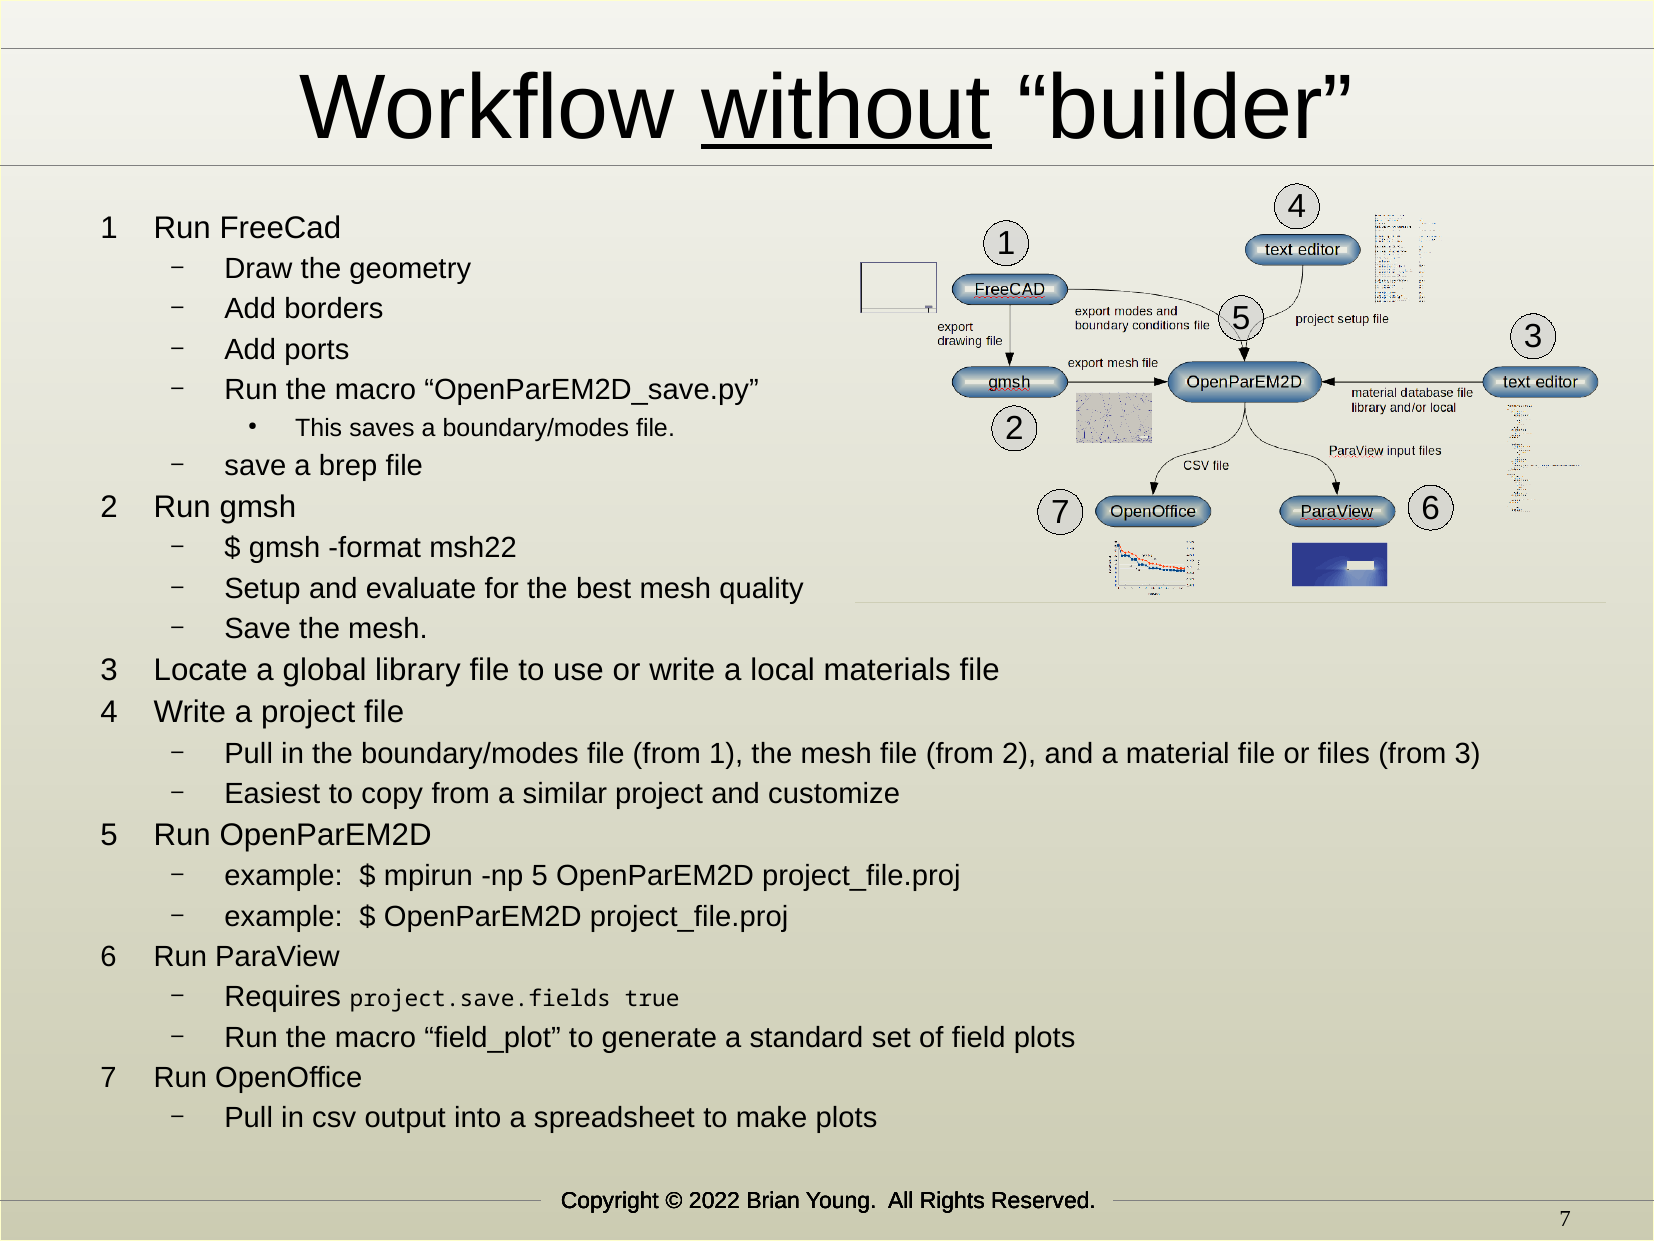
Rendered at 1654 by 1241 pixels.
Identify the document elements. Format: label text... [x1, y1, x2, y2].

text_box 4 [1274, 183, 1320, 229]
title Workflow without “builder” [82, 49, 1571, 166]
list Run FreeCad Draw the geometry Add borders Add ports Run the macro “OpenParEM2D_save.py” This saves a boundary/modes file. save a brep file Run gmsh $ gmsh -format msh22 Setup and evaluate for the best mesh quality Save the mesh. Locate a global library file to use or write a local materials file Write a project file Pull in the boundary/modes file (from 1), the mesh file (from 2), and a material file or files (from 3) Easiest to copy from a similar project and customize Run OpenParEM2D example: $ mpirun -np 5 OpenParEM2D project_file.proj example: $ OpenParEM2D project_file.proj Run ParaView Requires project.save.fields true Run the macro “field_plot” to generate a standard set of field plots Run OpenOffice Pull in csv output into a spreadsheet to make plots [82, 210, 1571, 1135]
text_box 7 [1037, 489, 1083, 535]
text_box 6 [1408, 485, 1454, 531]
text_box 3 [1510, 313, 1556, 359]
text_box 5 [1218, 295, 1264, 341]
text_box 2 [991, 405, 1037, 451]
picture [855, 209, 1606, 604]
